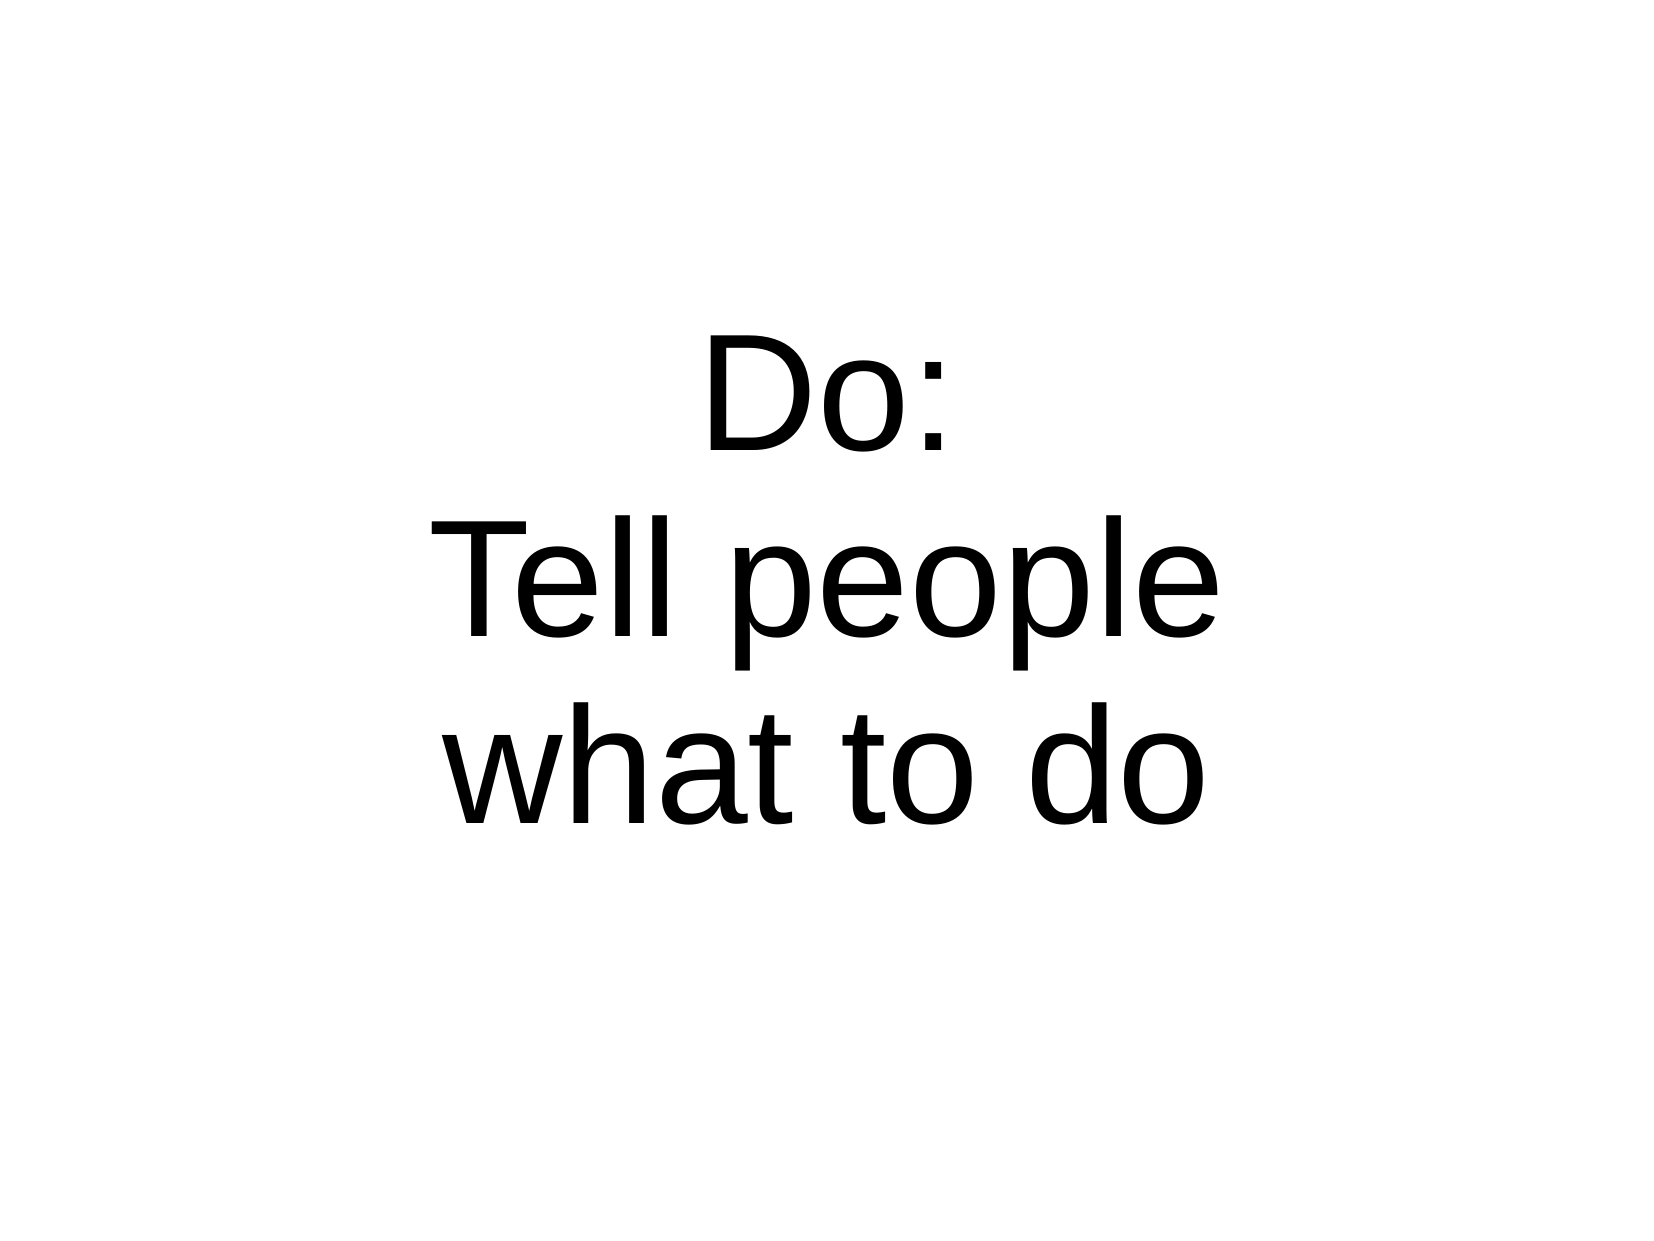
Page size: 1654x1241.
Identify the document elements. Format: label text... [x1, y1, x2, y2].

subtitle Do: Tell people what to do [82, 49, 1571, 1109]
